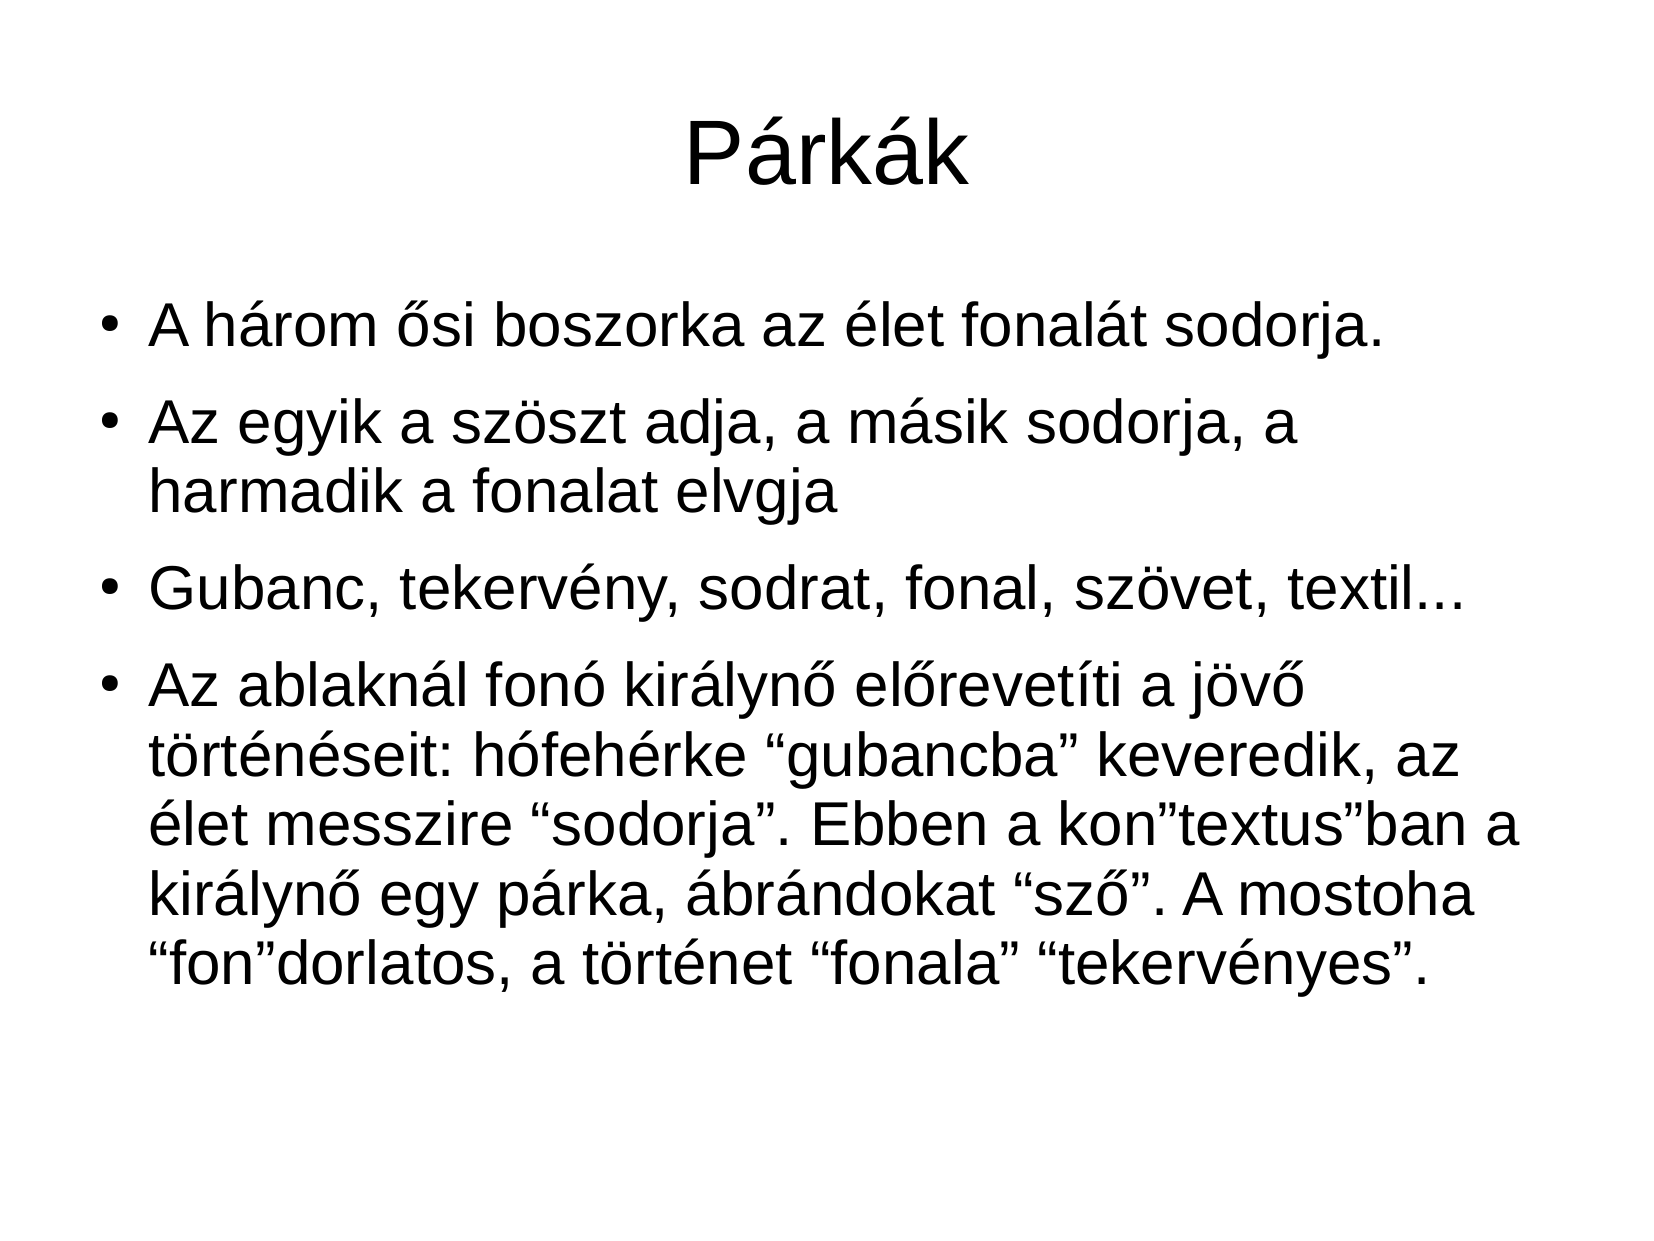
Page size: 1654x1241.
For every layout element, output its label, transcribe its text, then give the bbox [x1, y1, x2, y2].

list A három ősi boszorka az élet fonalát sodorja. Az egyik a szöszt adja, a másik sodorja, a harmadik a fonalat elvgja Gubanc, tekervény, sodrat, fonal, szövet, textil... Az ablaknál fonó királynő előrevetíti a jövő történéseit: hófehérke “gubancba” keveredik, az élet messzire “sodorja”. Ebben a kon”textus”ban a királynő egy párka, ábrándokat “sző”. A mostoha “fon”dorlatos, a történet “fonala” “tekervényes”. [82, 290, 1571, 1010]
title Párkák [82, 49, 1571, 257]
